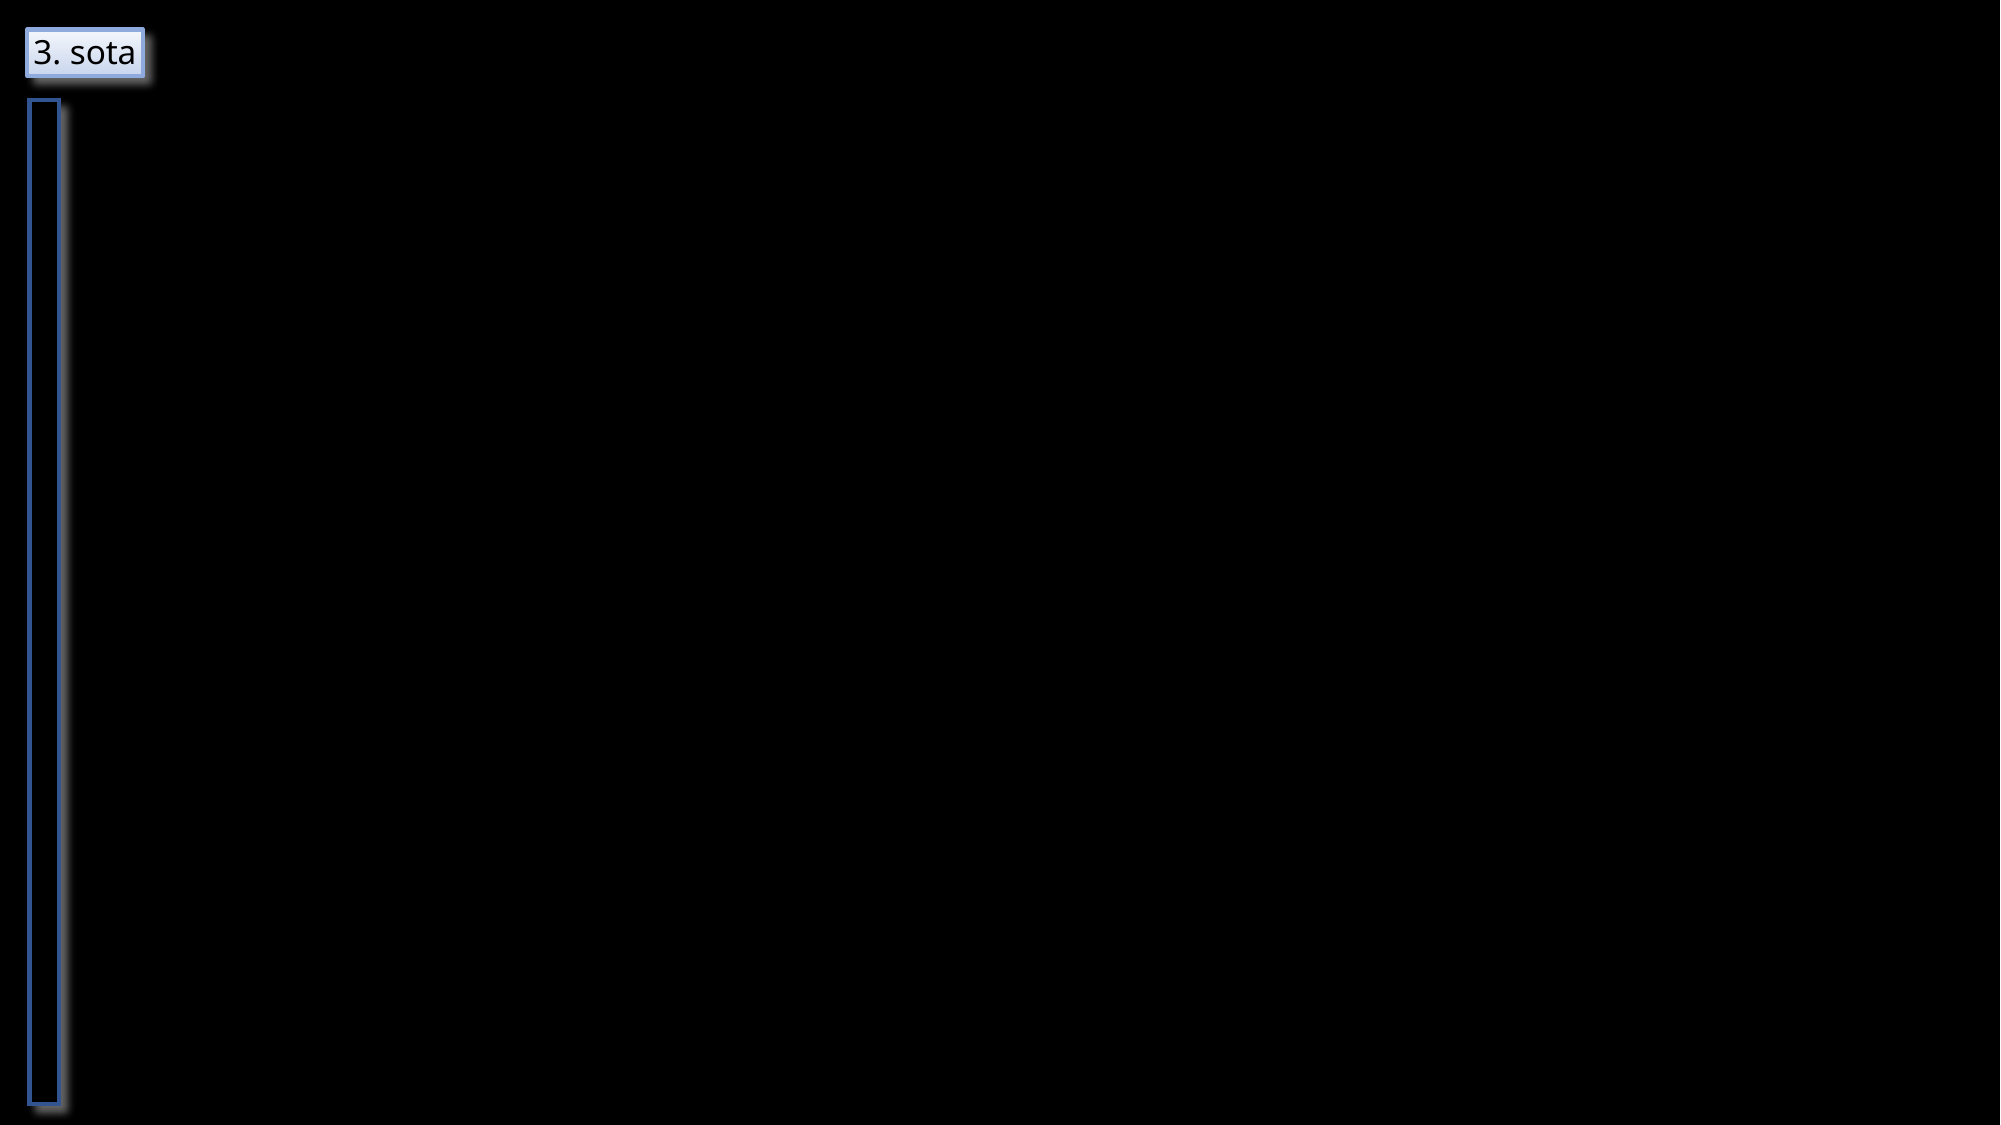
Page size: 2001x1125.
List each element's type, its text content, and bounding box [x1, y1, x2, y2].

text_box [29, 100, 60, 1105]
title 3. sota [29, 29, 141, 77]
